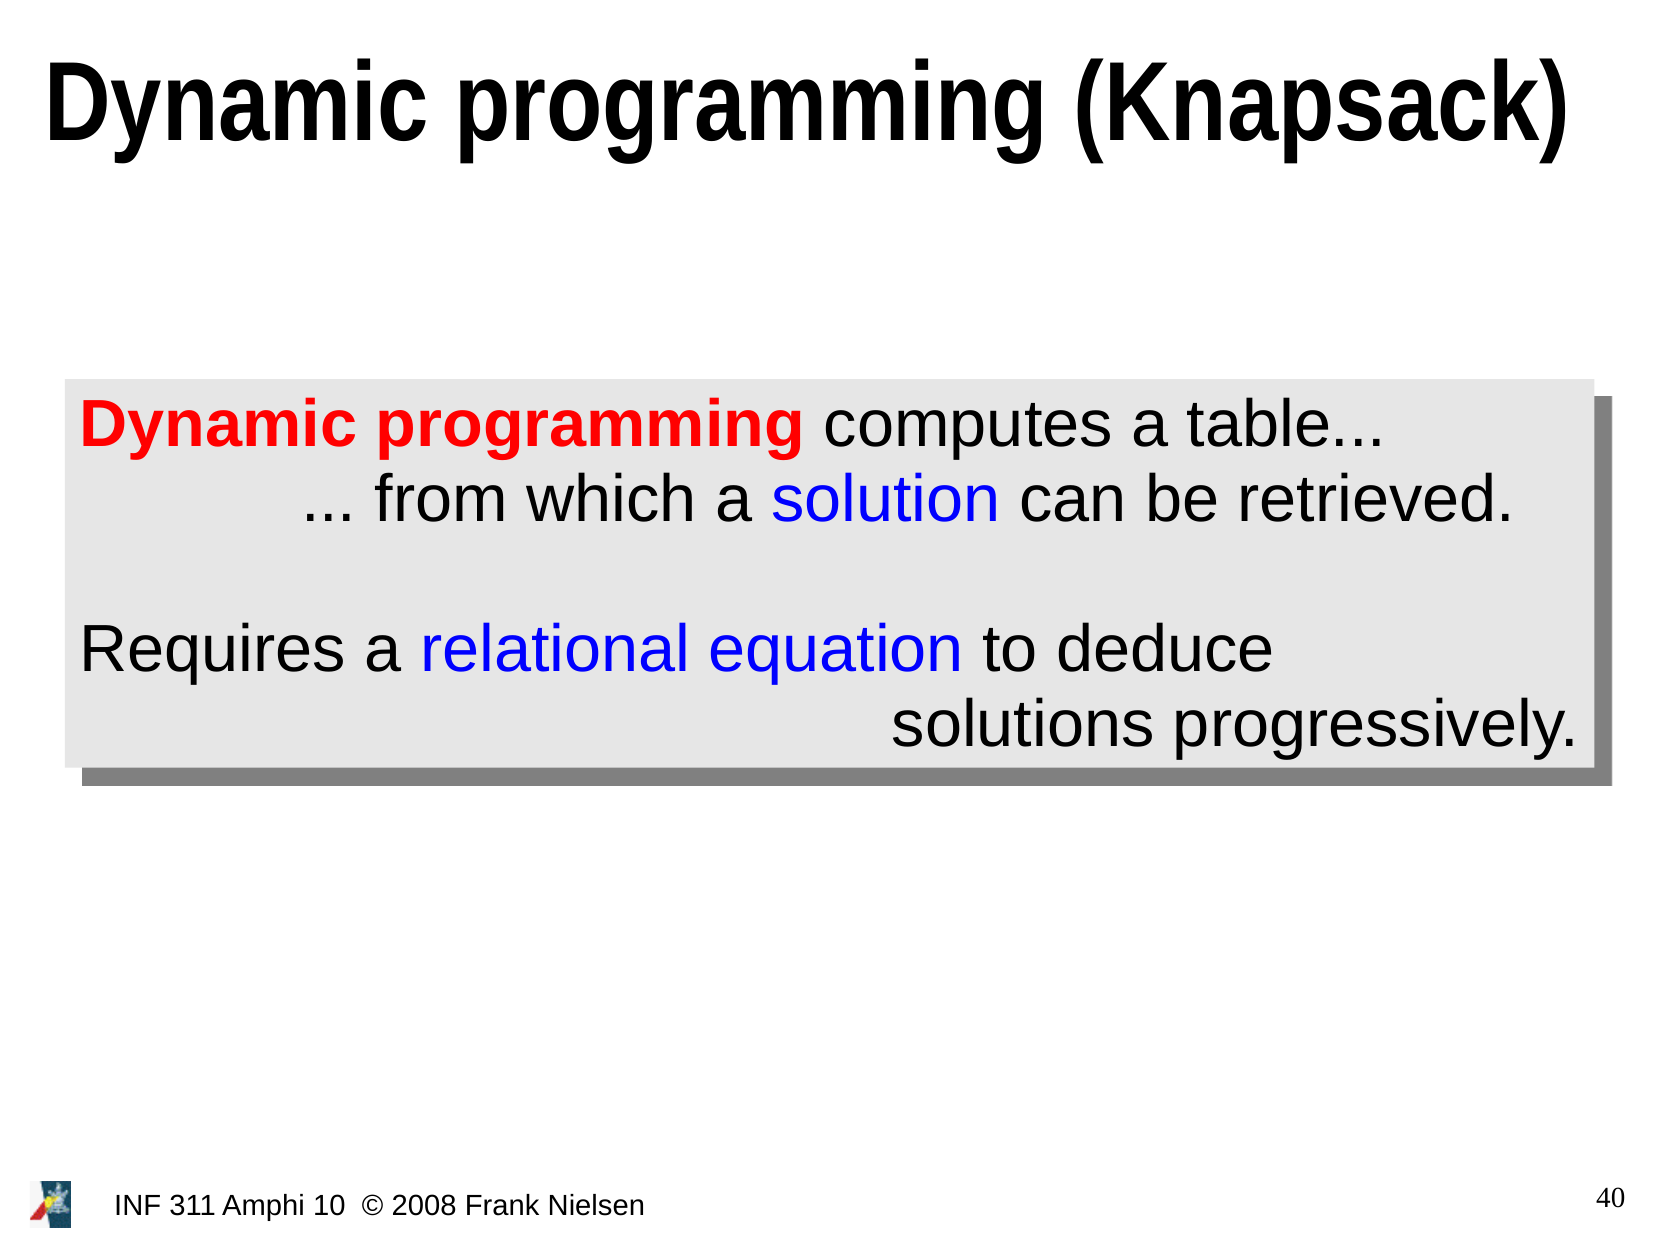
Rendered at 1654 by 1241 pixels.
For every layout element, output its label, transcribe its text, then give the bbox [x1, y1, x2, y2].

text_box Dynamic programming computes a table... ... from which a solution can be retrieved. Requires a relational equation to deduce solutions progressively. [64, 379, 1595, 768]
picture [29, 1181, 71, 1228]
text_box Dynamic programming (Knapsack) [29, 28, 1586, 172]
